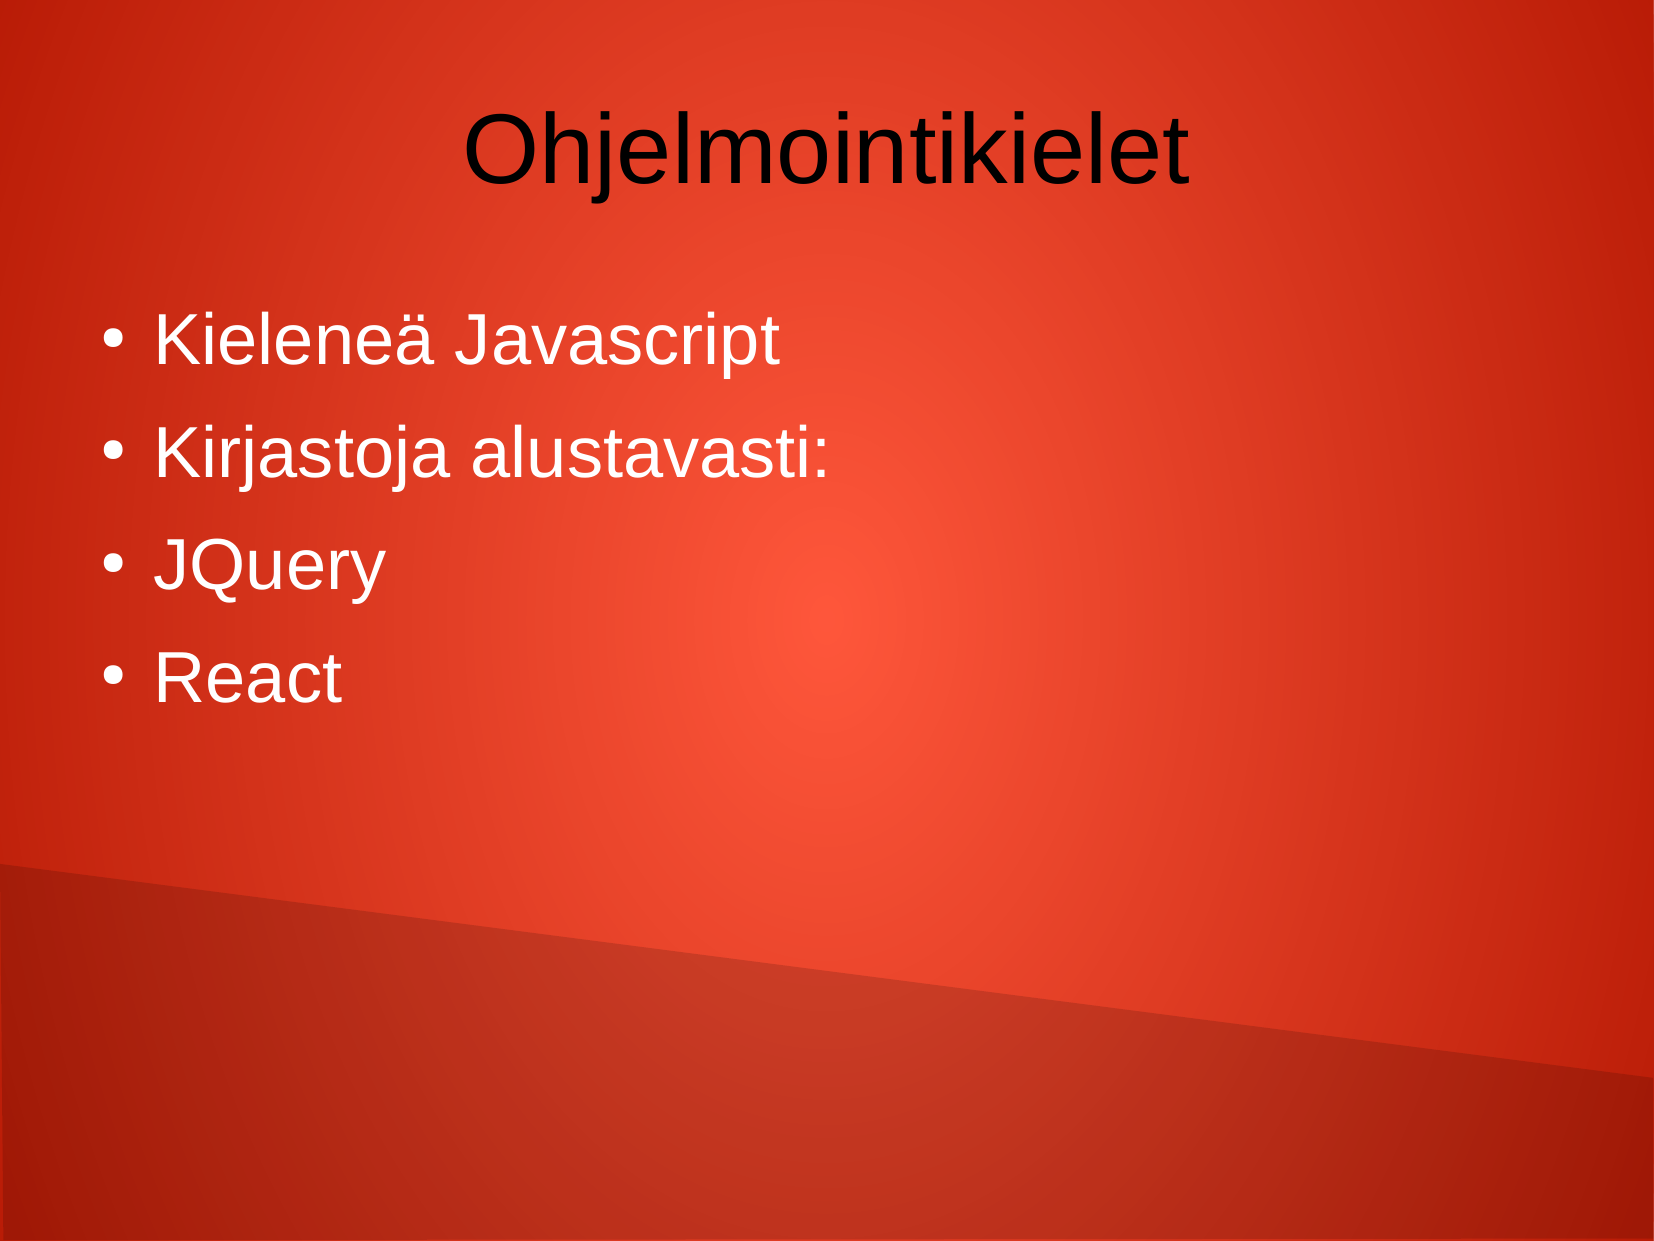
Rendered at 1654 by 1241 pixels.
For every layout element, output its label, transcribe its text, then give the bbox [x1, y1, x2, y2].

title Ohjelmointikielet [82, 47, 1571, 252]
list Kieleneä Javascript Kirjastoja alustavasti: JQuery React [82, 299, 1571, 1019]
